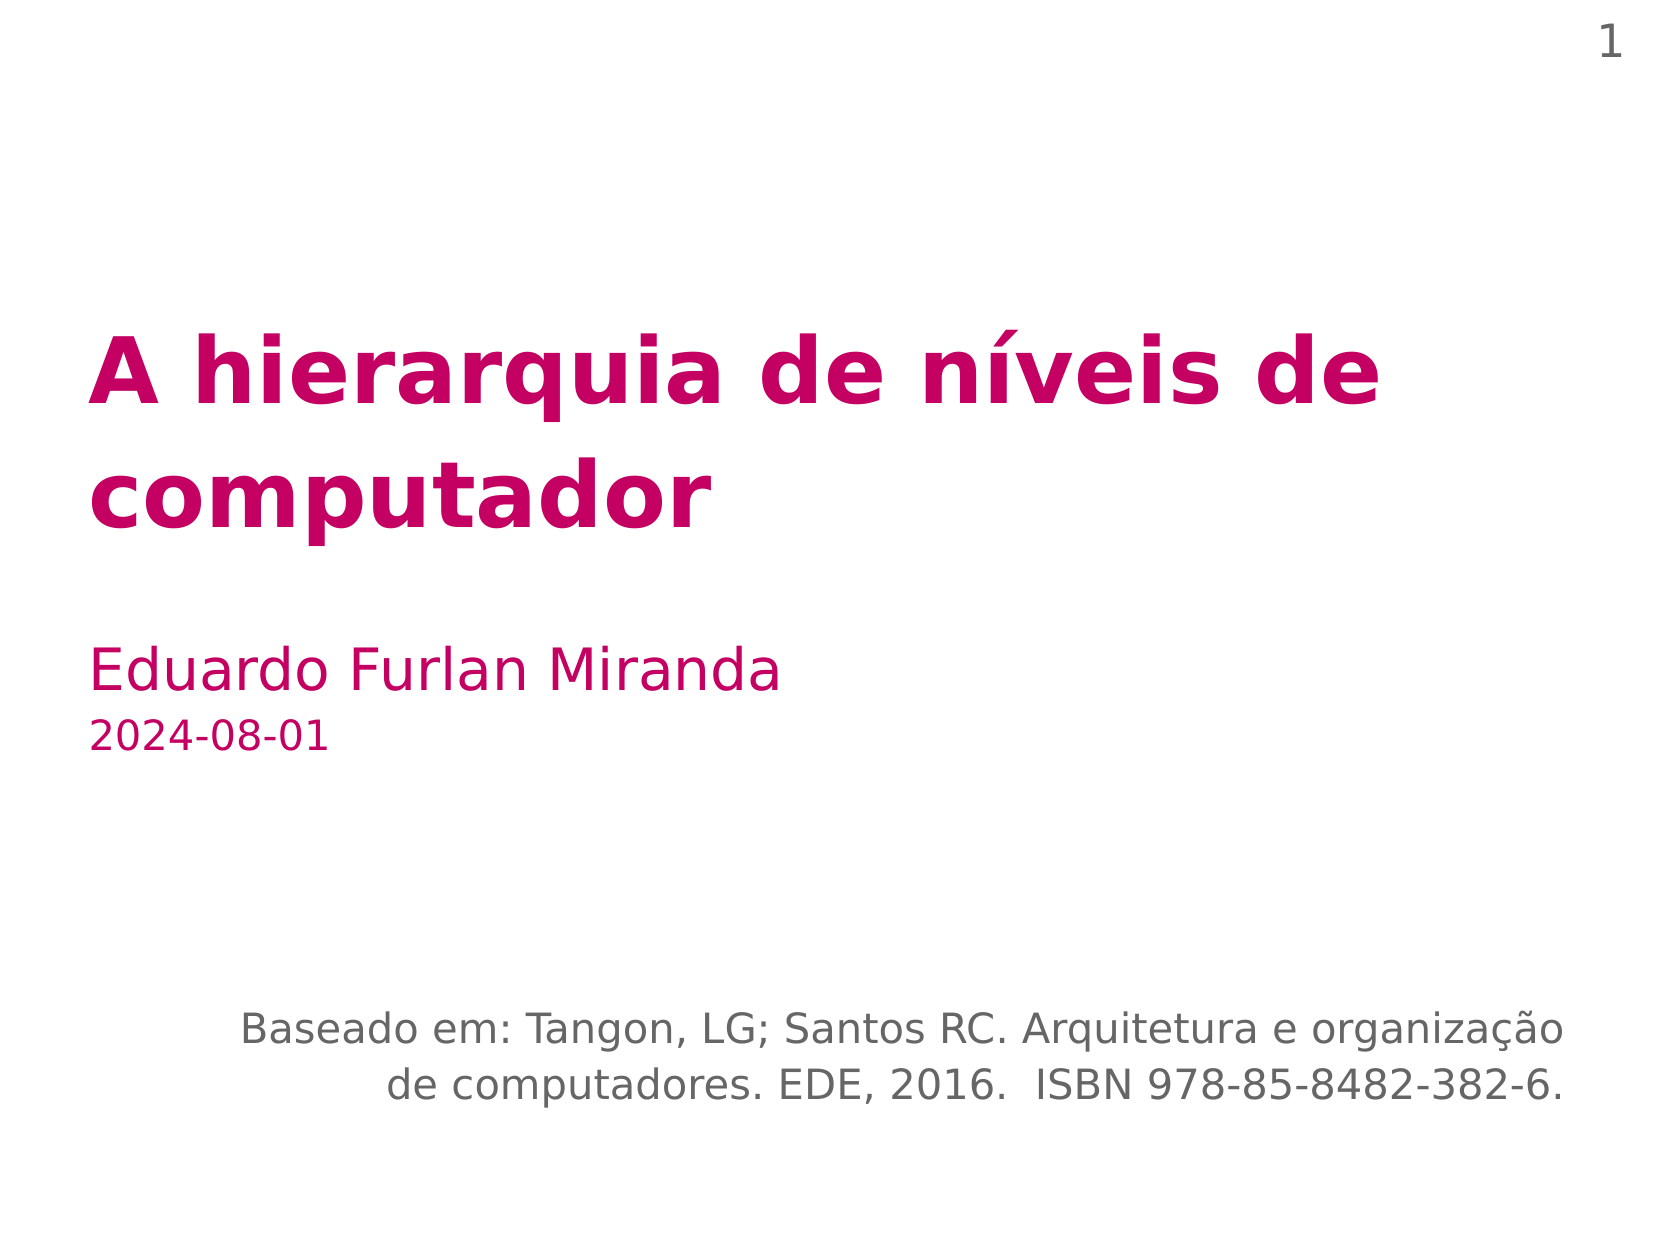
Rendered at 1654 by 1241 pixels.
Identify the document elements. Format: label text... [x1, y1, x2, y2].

title A hierarquia de níveis de computador Eduardo Furlan Miranda 2024-08-01 [88, 29, 1565, 1034]
list Baseado em: Tangon, LG; Santos RC. Arquitetura e organização de computadores. EDE, 2016. ISBN 978-85-8482-382-6. [206, 998, 1565, 1211]
